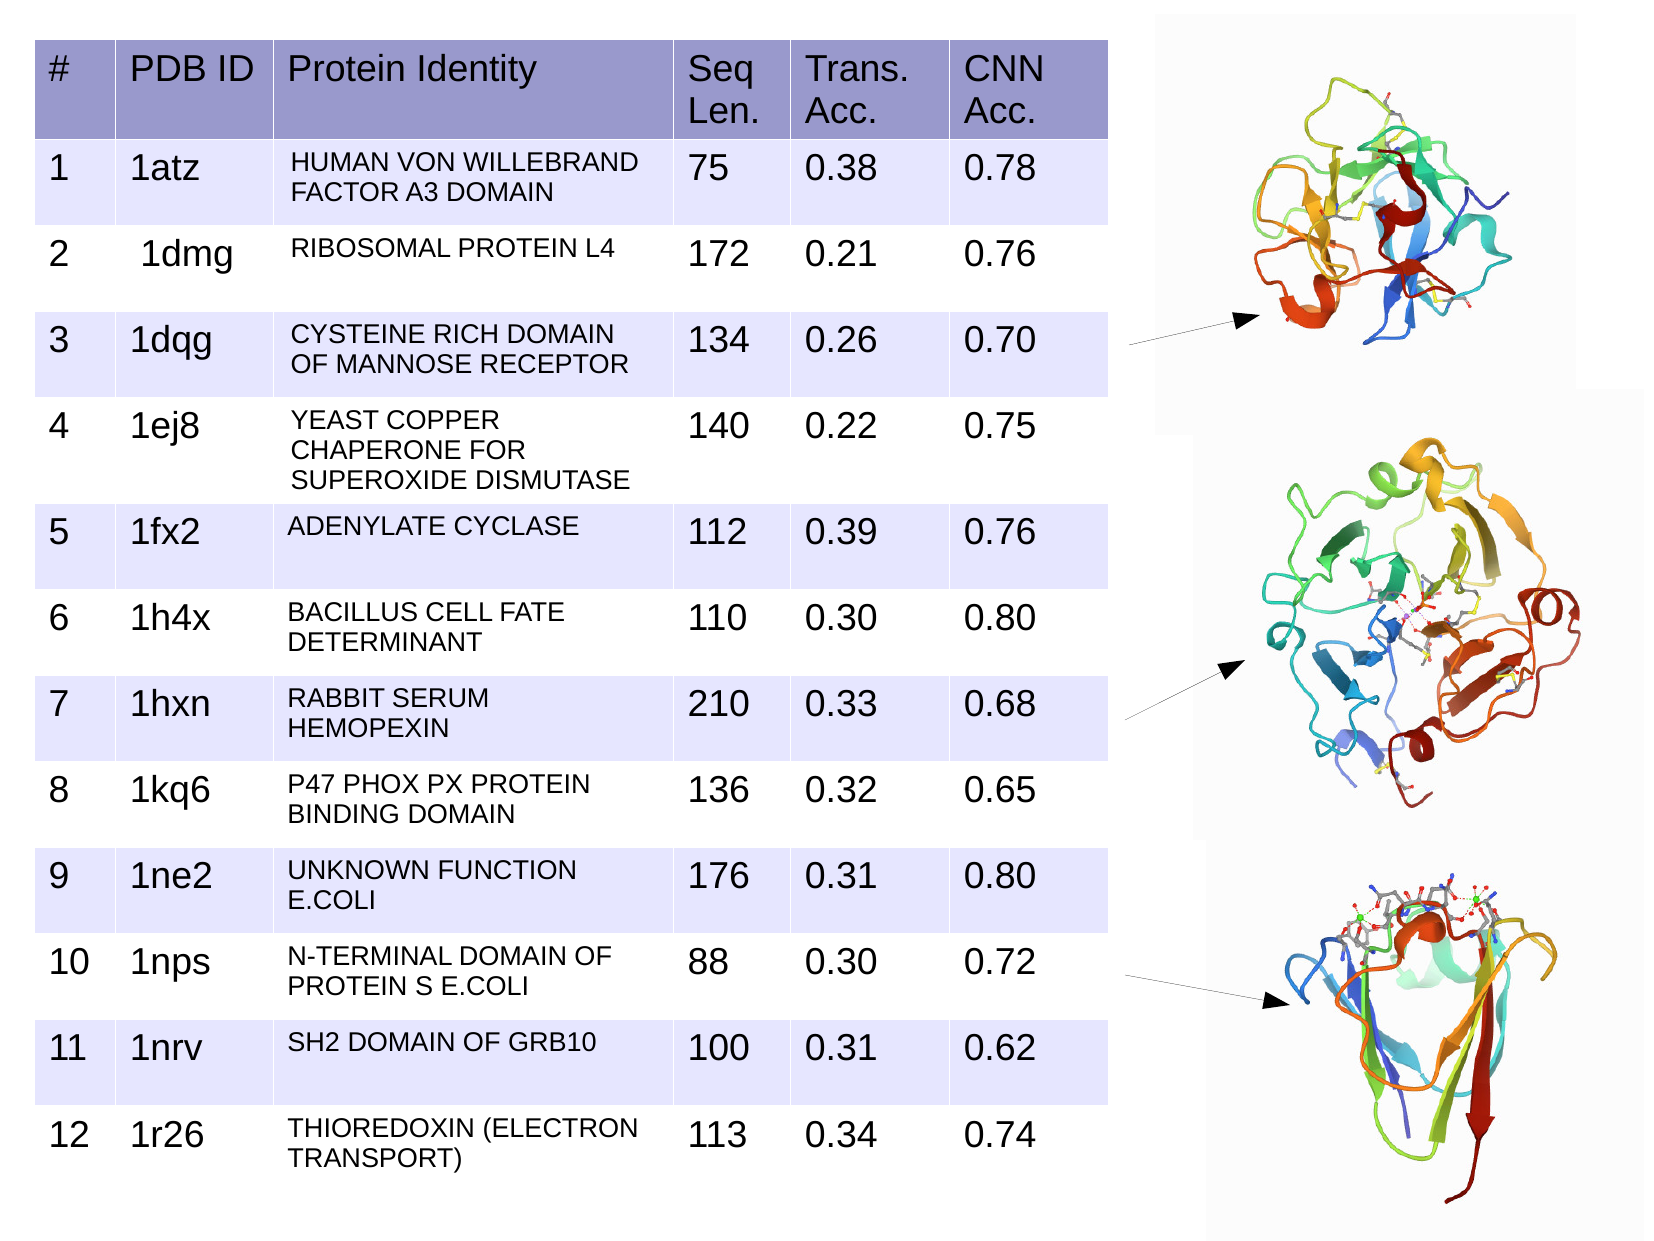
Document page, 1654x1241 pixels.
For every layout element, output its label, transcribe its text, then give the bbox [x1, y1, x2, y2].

table_cell 11 [35, 1020, 115, 1105]
table_cell 0.32 [791, 762, 949, 847]
table_cell 1dqg [116, 312, 273, 397]
table_header Protein Identity [274, 40, 673, 139]
table_cell 210 [674, 676, 790, 761]
table_cell 100 [674, 1020, 790, 1105]
table_cell 1nrv [116, 1020, 273, 1105]
table_cell 0.22 [791, 398, 949, 503]
table_cell RABBIT SERUM HEMOPEXIN [274, 676, 673, 761]
table_cell 0.62 [950, 1020, 1108, 1105]
table_cell 10 [35, 934, 115, 1019]
table_cell 0.75 [950, 398, 1108, 503]
table_header Trans. Acc. [791, 40, 949, 139]
table_cell 0.65 [950, 762, 1108, 847]
table_cell HUMAN VON WILLEBRAND FACTOR A3 DOMAIN [274, 140, 673, 225]
table_cell N-TERMINAL DOMAIN OF PROTEIN S E.COLI [274, 934, 673, 1019]
table_cell 0.34 [791, 1106, 949, 1191]
table_cell 136 [674, 762, 790, 847]
table_cell CYSTEINE RICH DOMAIN OF MANNOSE RECEPTOR [274, 312, 673, 397]
table_cell 0.30 [791, 934, 949, 1019]
table_header Seq Len. [674, 40, 790, 139]
table_cell 0.38 [791, 140, 949, 225]
table_cell 1ne2 [116, 848, 273, 933]
table_cell 176 [674, 848, 790, 933]
table_cell P47 PHOX PX PROTEIN BINDING DOMAIN [274, 762, 673, 847]
table_cell 1atz [116, 140, 273, 225]
table_cell 2 [35, 226, 115, 311]
table_cell 140 [674, 398, 790, 503]
table_cell 1dmg [116, 226, 273, 311]
table_cell RIBOSOMAL PROTEIN L4 [274, 226, 673, 311]
table_cell 0.33 [791, 676, 949, 761]
table_cell 4 [35, 398, 115, 503]
table_cell 1h4x [116, 590, 273, 675]
table_header PDB ID [116, 40, 273, 139]
table_cell 0.21 [791, 226, 949, 311]
table_cell 88 [674, 934, 790, 1019]
table_cell 0.39 [791, 504, 949, 589]
table_cell 0.26 [791, 312, 949, 397]
table_cell 112 [674, 504, 790, 589]
table_cell 0.80 [950, 848, 1108, 933]
table_cell 1ej8 [116, 398, 273, 503]
table_cell BACILLUS CELL FATE DETERMINANT [274, 590, 673, 675]
table_cell 0.74 [950, 1106, 1108, 1191]
table_cell 1 [35, 140, 115, 225]
table_cell 1fx2 [116, 504, 273, 589]
table_header CNN Acc. [950, 40, 1108, 139]
table_cell SH2 DOMAIN OF GRB10 [274, 1020, 673, 1105]
table_cell 0.72 [950, 934, 1108, 1019]
picture [1155, 14, 1644, 1241]
table_cell 7 [35, 676, 115, 761]
table_cell UNKNOWN FUNCTION E.COLI [274, 848, 673, 933]
table_cell 12 [35, 1106, 115, 1191]
table_cell 113 [674, 1106, 790, 1191]
table_cell 0.68 [950, 676, 1108, 761]
table_cell 0.76 [950, 226, 1108, 311]
table_cell 6 [35, 590, 115, 675]
table_cell 110 [674, 590, 790, 675]
table_cell ADENYLATE CYCLASE [274, 504, 673, 589]
table_cell 1r26 [116, 1106, 273, 1191]
table_cell 0.76 [950, 504, 1108, 589]
table_cell 0.31 [791, 1020, 949, 1105]
table_cell 5 [35, 504, 115, 589]
table_cell 0.80 [950, 590, 1108, 675]
table_cell 0.70 [950, 312, 1108, 397]
table_header # [35, 40, 115, 139]
table_cell 75 [674, 140, 790, 225]
table_cell 1hxn [116, 676, 273, 761]
table_cell 8 [35, 762, 115, 847]
table_cell 0.31 [791, 848, 949, 933]
table_cell YEAST COPPER CHAPERONE FOR SUPEROXIDE DISMUTASE [274, 398, 673, 503]
table_cell 1kq6 [116, 762, 273, 847]
table_cell 172 [674, 226, 790, 311]
table_cell 134 [674, 312, 790, 397]
table_cell 0.30 [791, 590, 949, 675]
table_cell 9 [35, 848, 115, 933]
table_cell 0.78 [950, 140, 1108, 225]
table_cell THIOREDOXIN (ELECTRON TRANSPORT) [274, 1106, 673, 1191]
table_cell 1nps [116, 934, 273, 1019]
table_cell 3 [35, 312, 115, 397]
